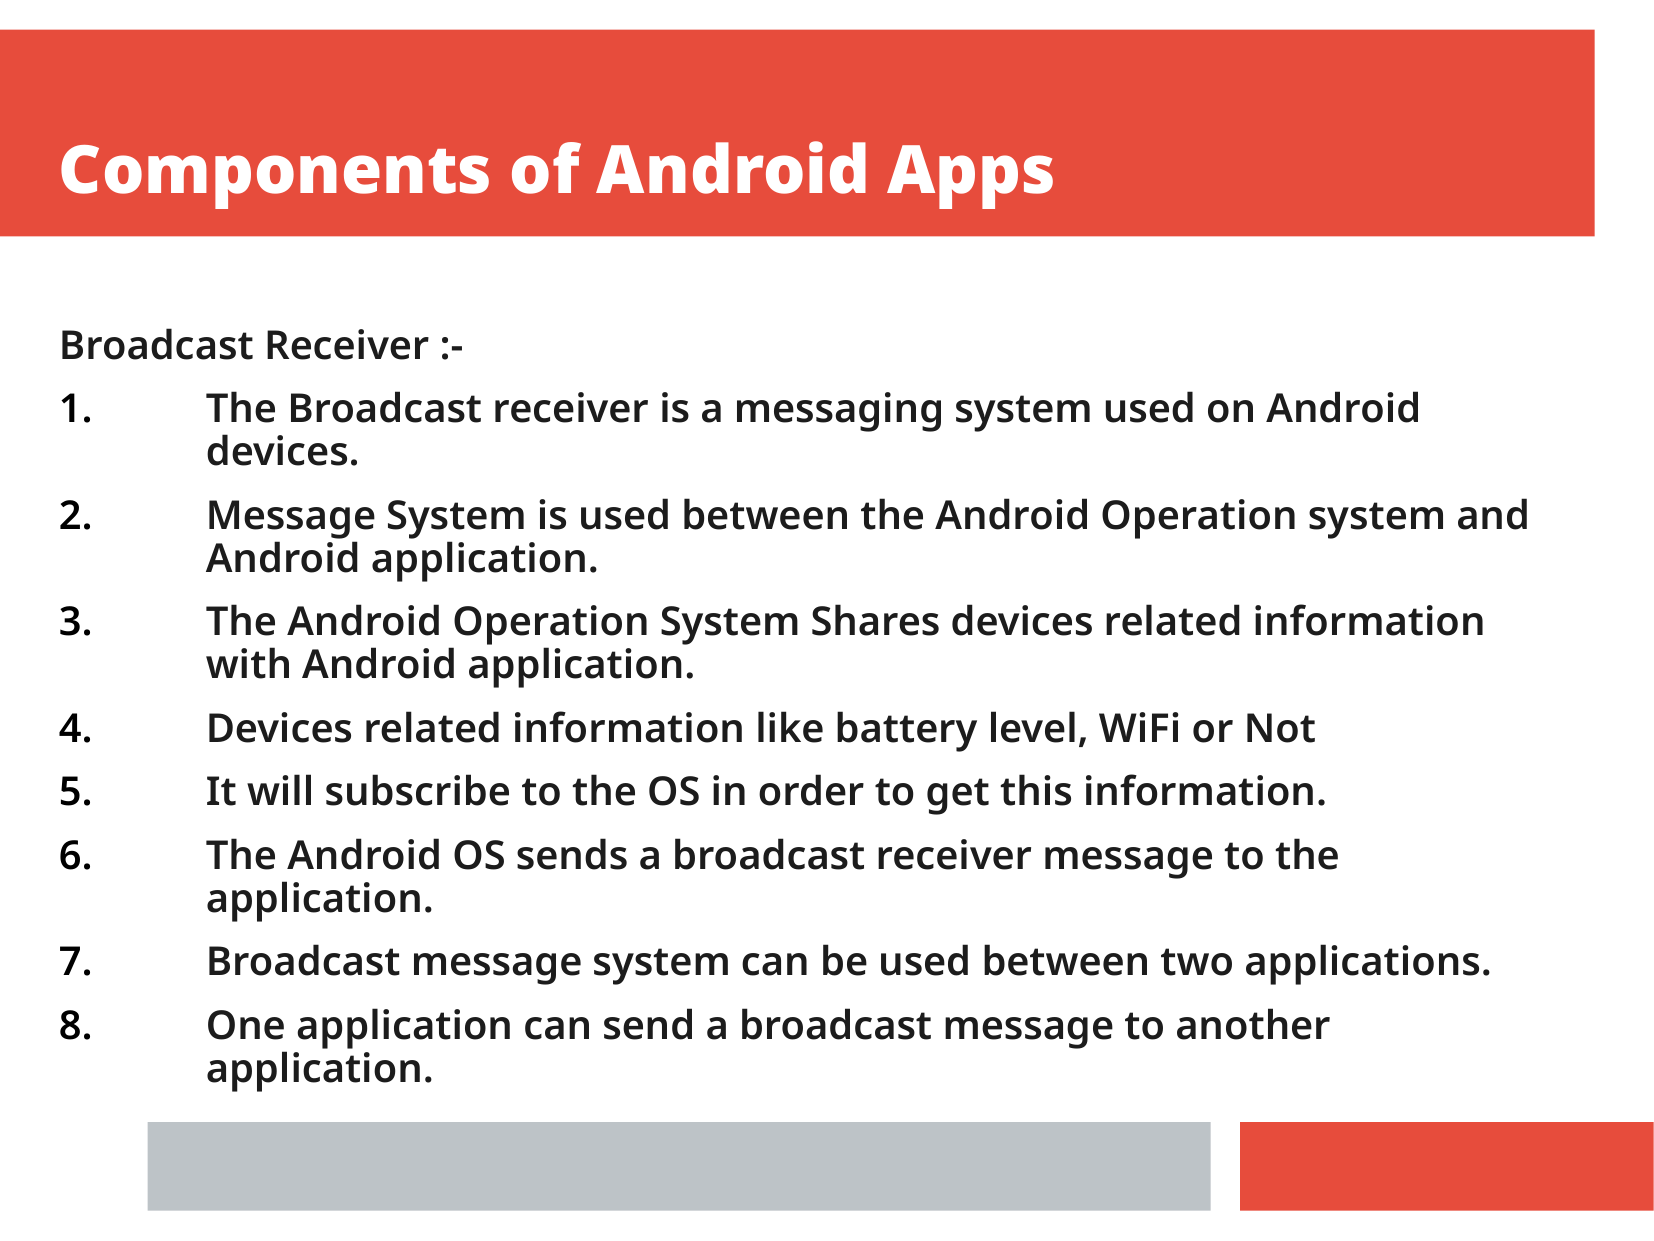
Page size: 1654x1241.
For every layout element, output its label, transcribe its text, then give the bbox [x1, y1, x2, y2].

list Broadcast Receiver :- The Broadcast receiver is a messaging system used on Android devices. Message System is used between the Android Operation system and Android application. The Android Operation System Shares devices related information with Android application. Devices related information like battery level, WiFi or Not It will subscribe to the OS in order to get this information. The Android OS sends a broadcast receiver message to the application. Broadcast message system can be used between two applications. One application can send a broadcast message to another application. [59, 324, 1565, 1093]
title Components of Android Apps [59, 59, 1595, 207]
